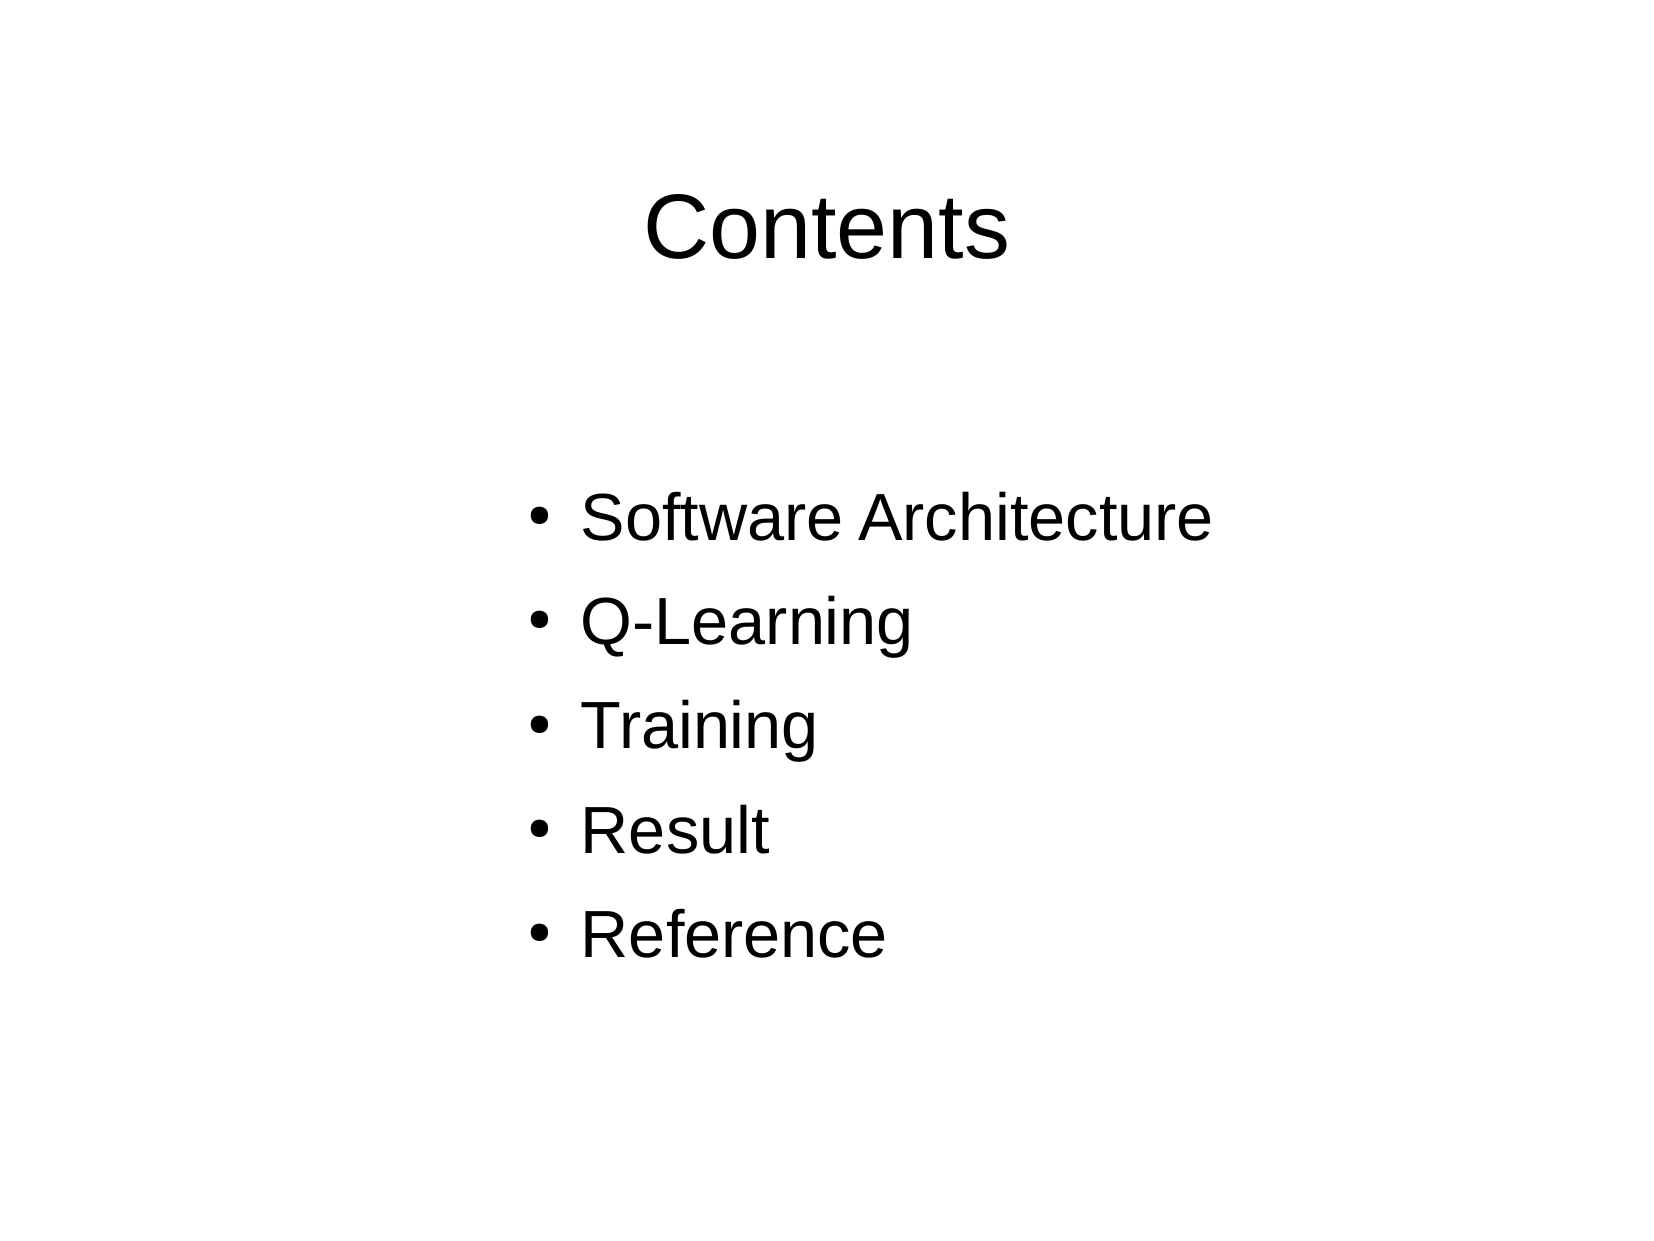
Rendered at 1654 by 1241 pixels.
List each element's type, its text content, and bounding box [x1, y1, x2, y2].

title Contents [82, 122, 1571, 331]
list Software Architecture Q-Learning Training Result Reference [510, 480, 1283, 1185]
